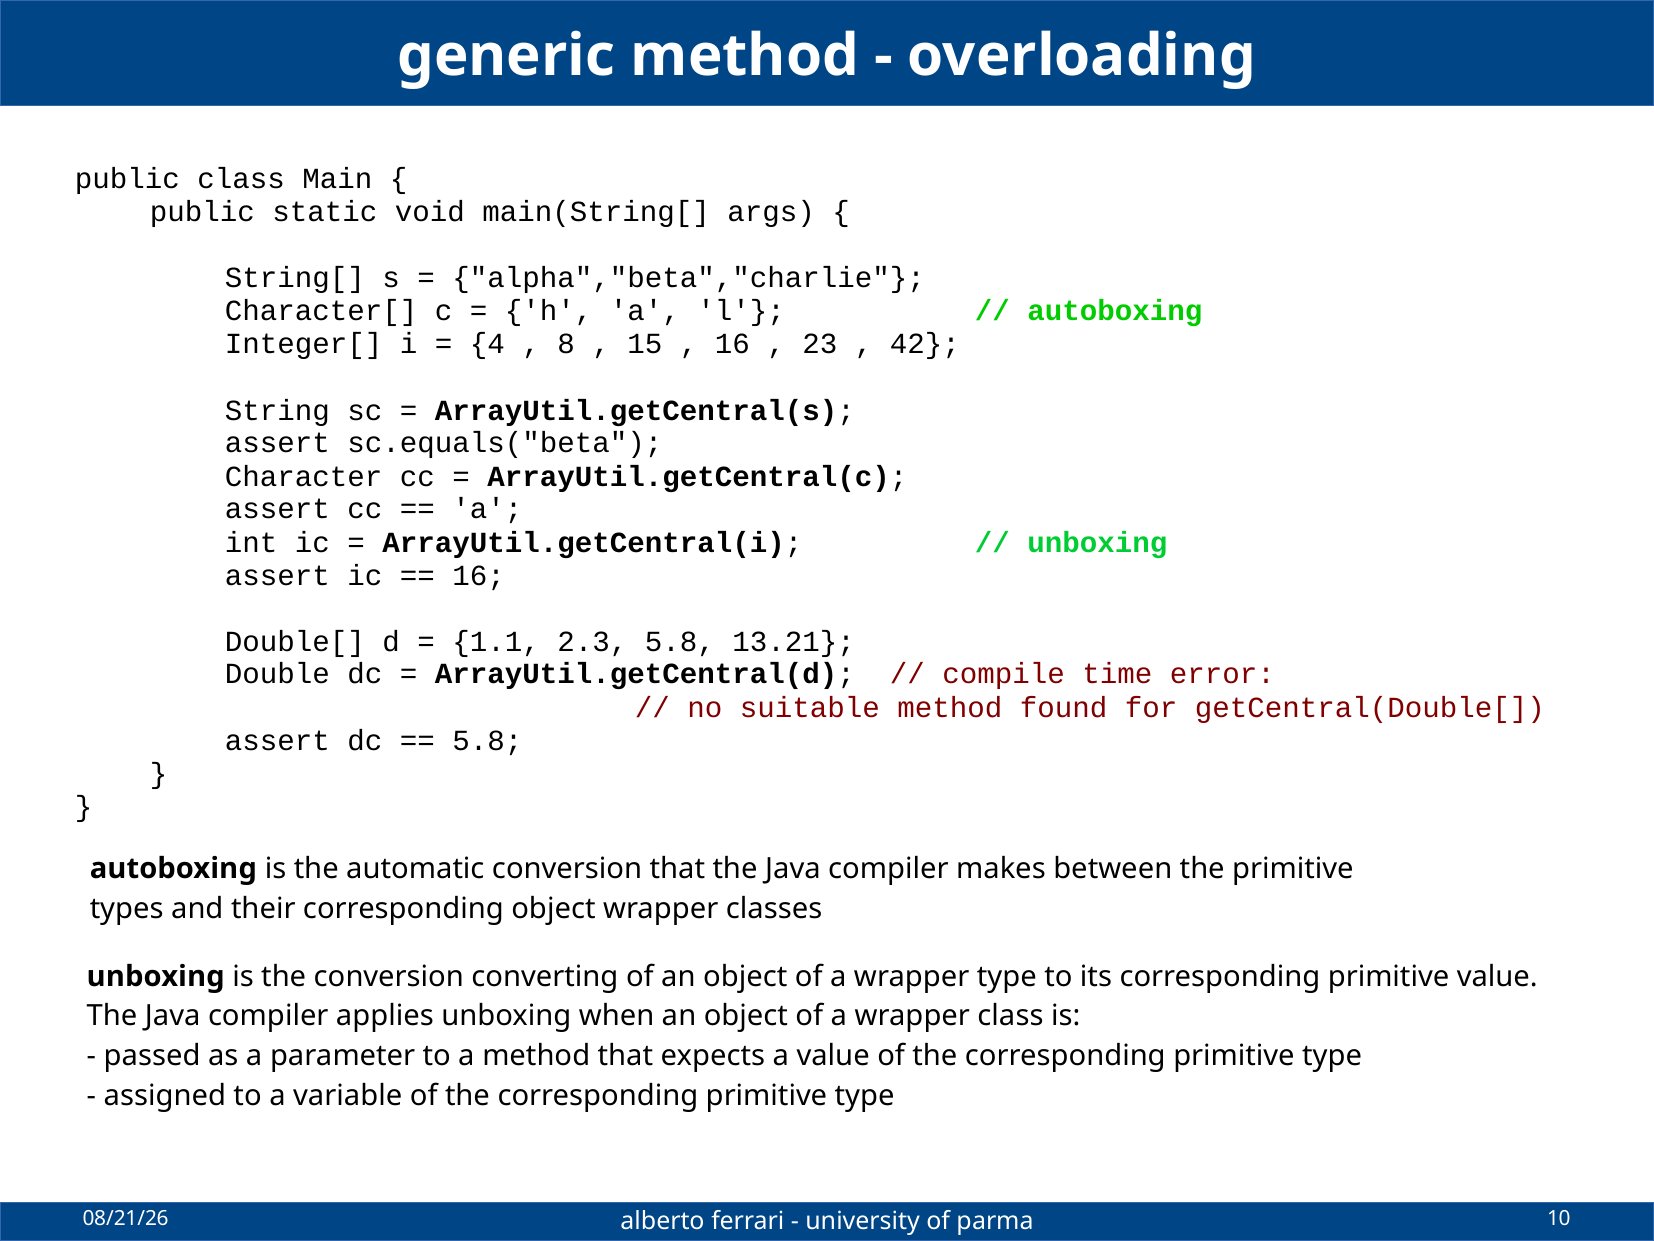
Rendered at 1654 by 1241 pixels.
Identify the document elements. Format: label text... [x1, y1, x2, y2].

title generic method - overloading [0, 0, 1654, 106]
text_box public class Main { public static void main(String[] args) { String[] s = {"alpha","beta","charlie"}; Character[] c = {'h', 'a', 'l'}; // autoboxing Integer[] i = {4 , 8 , 15 , 16 , 23 , 42}; String sc = ArrayUtil.getCentral(s); assert sc.equals("beta"); Character cc = ArrayUtil.getCentral(c); assert cc == 'a'; int ic = ArrayUtil.getCentral(i); // unboxing assert ic == 16; Double[] d = {1.1, 2.3, 5.8, 13.21}; Double dc = ArrayUtil.getCentral(d); // compile time error: // no suitable method found for getCentral(Double[]) assert dc == 5.8; } } [60, 157, 1591, 833]
text_box unboxing is the conversion converting of an object of a wrapper type to its corresponding primitive value. The Java compiler applies unboxing when an object of a wrapper class is: - passed as a parameter to a method that expects a value of the corresponding primitive type - assigned to a variable of the corresponding primitive type [71, 947, 1572, 1117]
text_box autoboxing is the automatic conversion that the Java compiler makes between the primitive types and their corresponding object wrapper classes [75, 840, 1443, 938]
